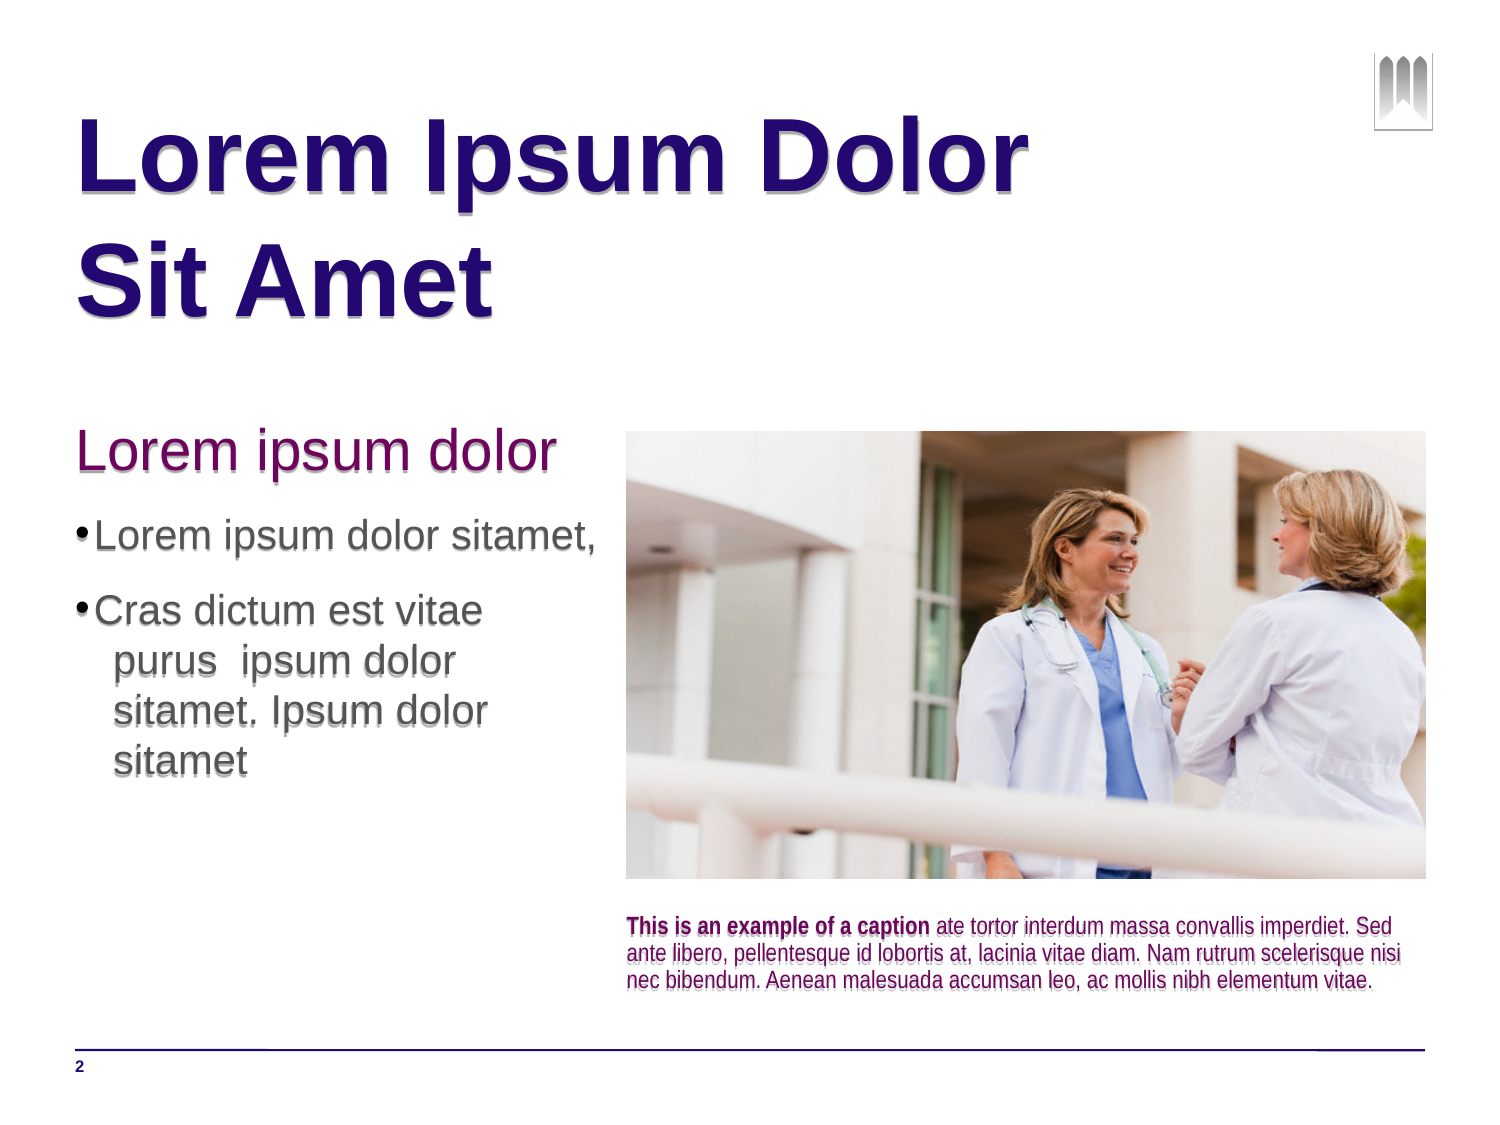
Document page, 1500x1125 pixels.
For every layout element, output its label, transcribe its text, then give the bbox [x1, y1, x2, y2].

list Lorem ipsum dolor Lorem ipsum dolor sitamet, Cras dictum est vitae purus ipsum dolor sitamet. Ipsum dolor sitamet [75, 412, 601, 1038]
text_box [950, 1051, 1426, 1112]
text_box [75, 1051, 426, 1112]
title Lorem Ipsum Dolor Sit Amet [75, 87, 1426, 340]
list This is an example of a caption ate tortor interdum massa convallis imperdiet. Sed ante libero, pellentesque id lobortis at, lacinia vitae diam. Nam rutrum scelerisque nisi nec bibendum. Aenean malesuada accumsan leo, ac mollis nibh elementum vitae. [626, 912, 1426, 1026]
picture [626, 412, 1426, 898]
